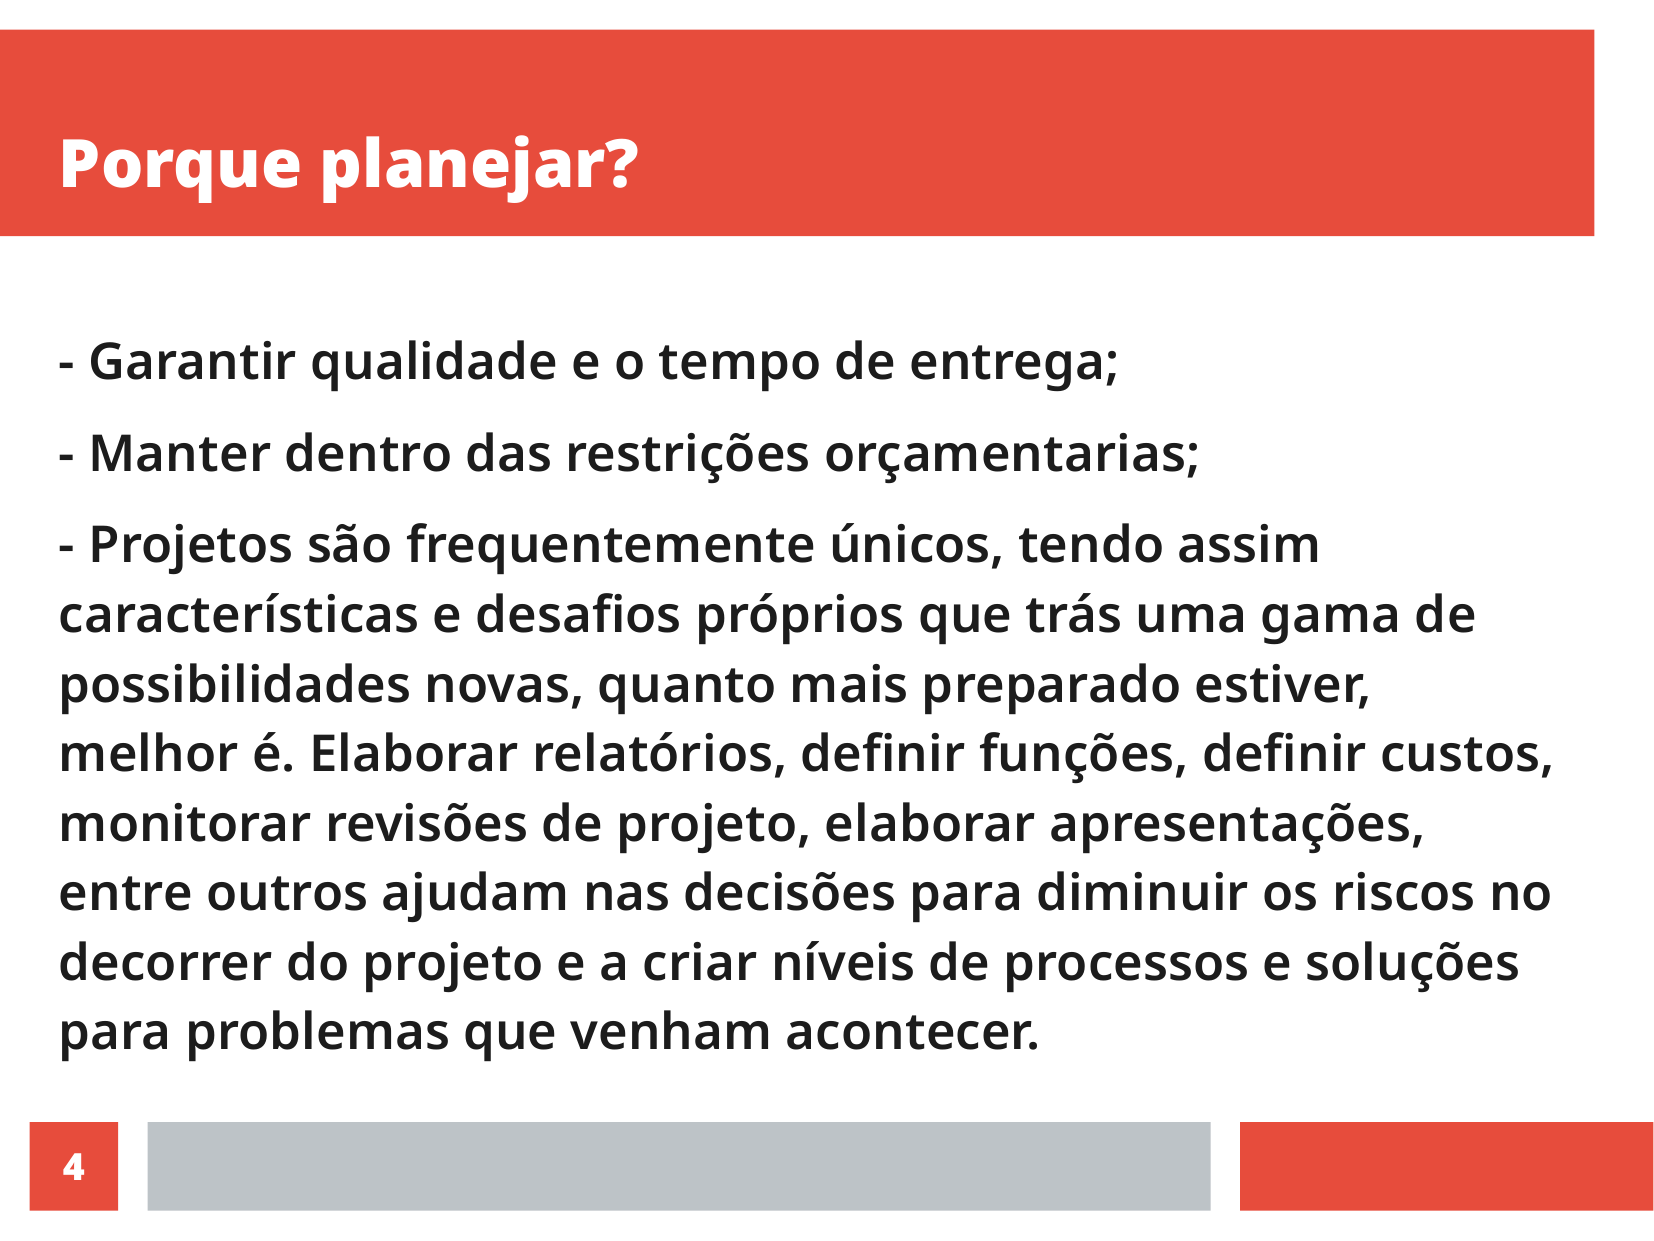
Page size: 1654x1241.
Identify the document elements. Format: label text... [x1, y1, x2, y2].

list - Garantir qualidade e o tempo de entrega; - Manter dentro das restrições orçamentarias; - Projetos são frequentemente únicos, tendo assim características e desafios próprios que trás uma gama de possibilidades novas, quanto mais preparado estiver, melhor é. Elaborar relatórios, definir funções, definir custos, monitorar revisões de projeto, elaborar apresentações, entre outros ajudam nas decisões para diminuir os riscos no decorrer do projeto e a criar níveis de processos e soluções para problemas que venham acontecer. [59, 324, 1565, 1093]
title Porque planejar? [59, 59, 1595, 207]
